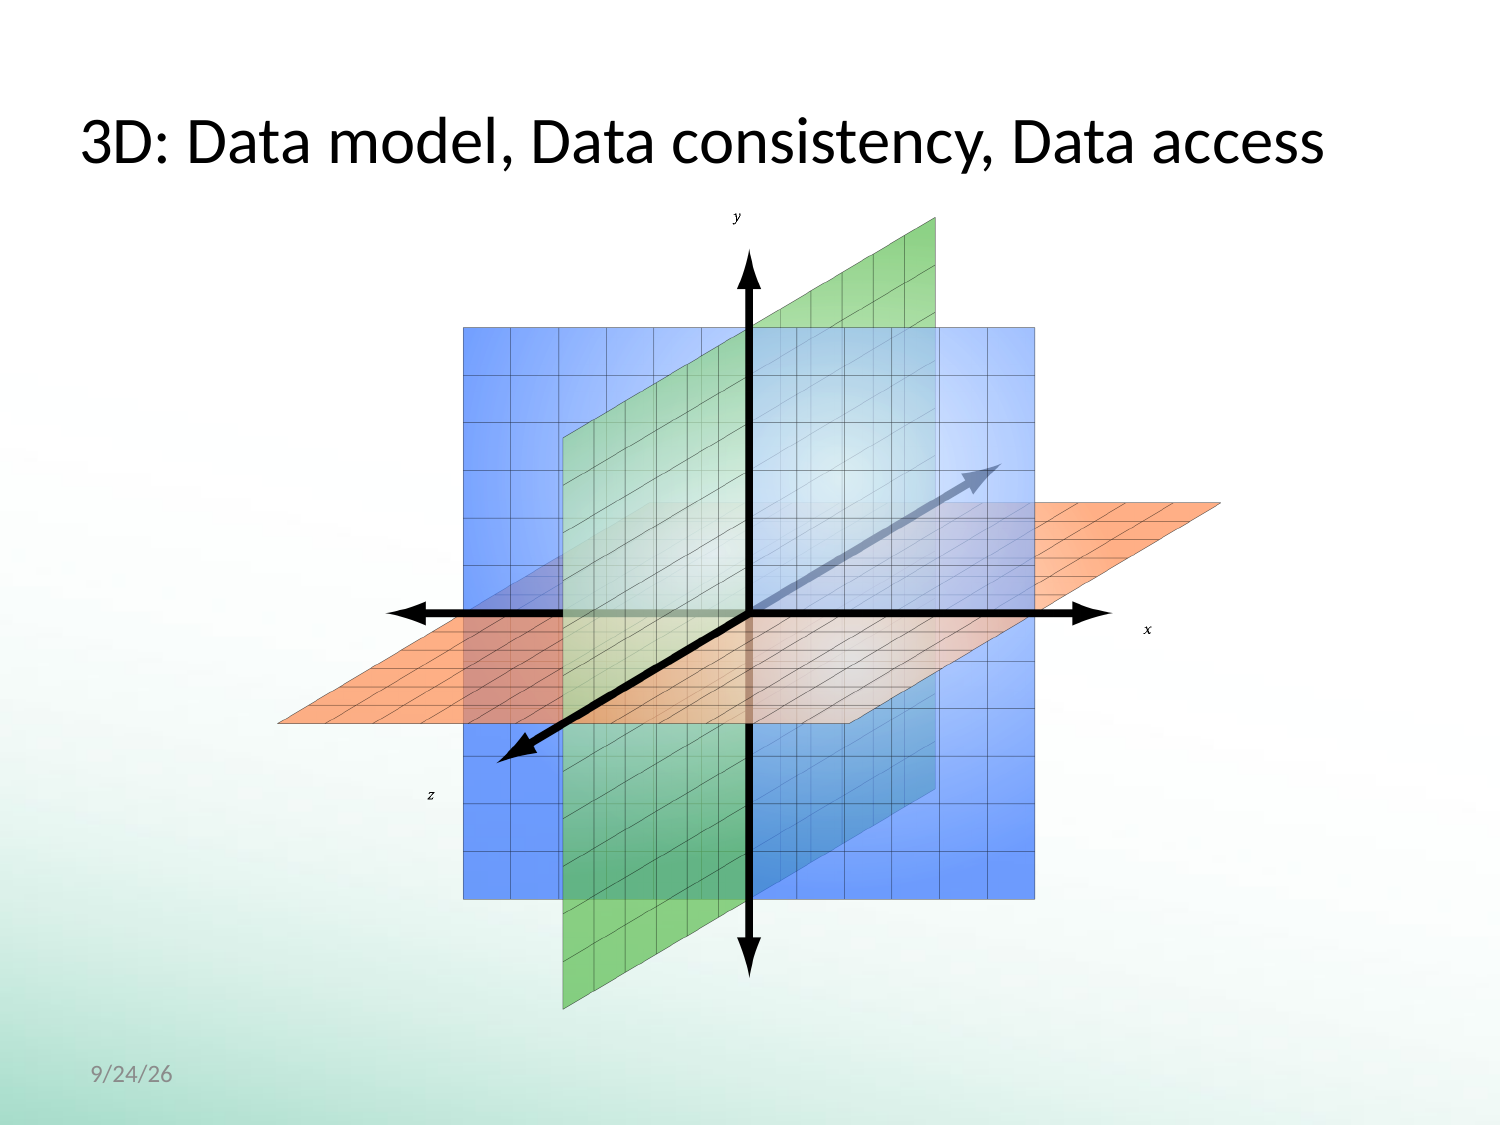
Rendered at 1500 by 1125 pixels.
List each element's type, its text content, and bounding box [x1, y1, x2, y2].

title 3D: Data model, Data consistency, Data access [79, 69, 1441, 225]
picture [0, 0, 1500, 1125]
